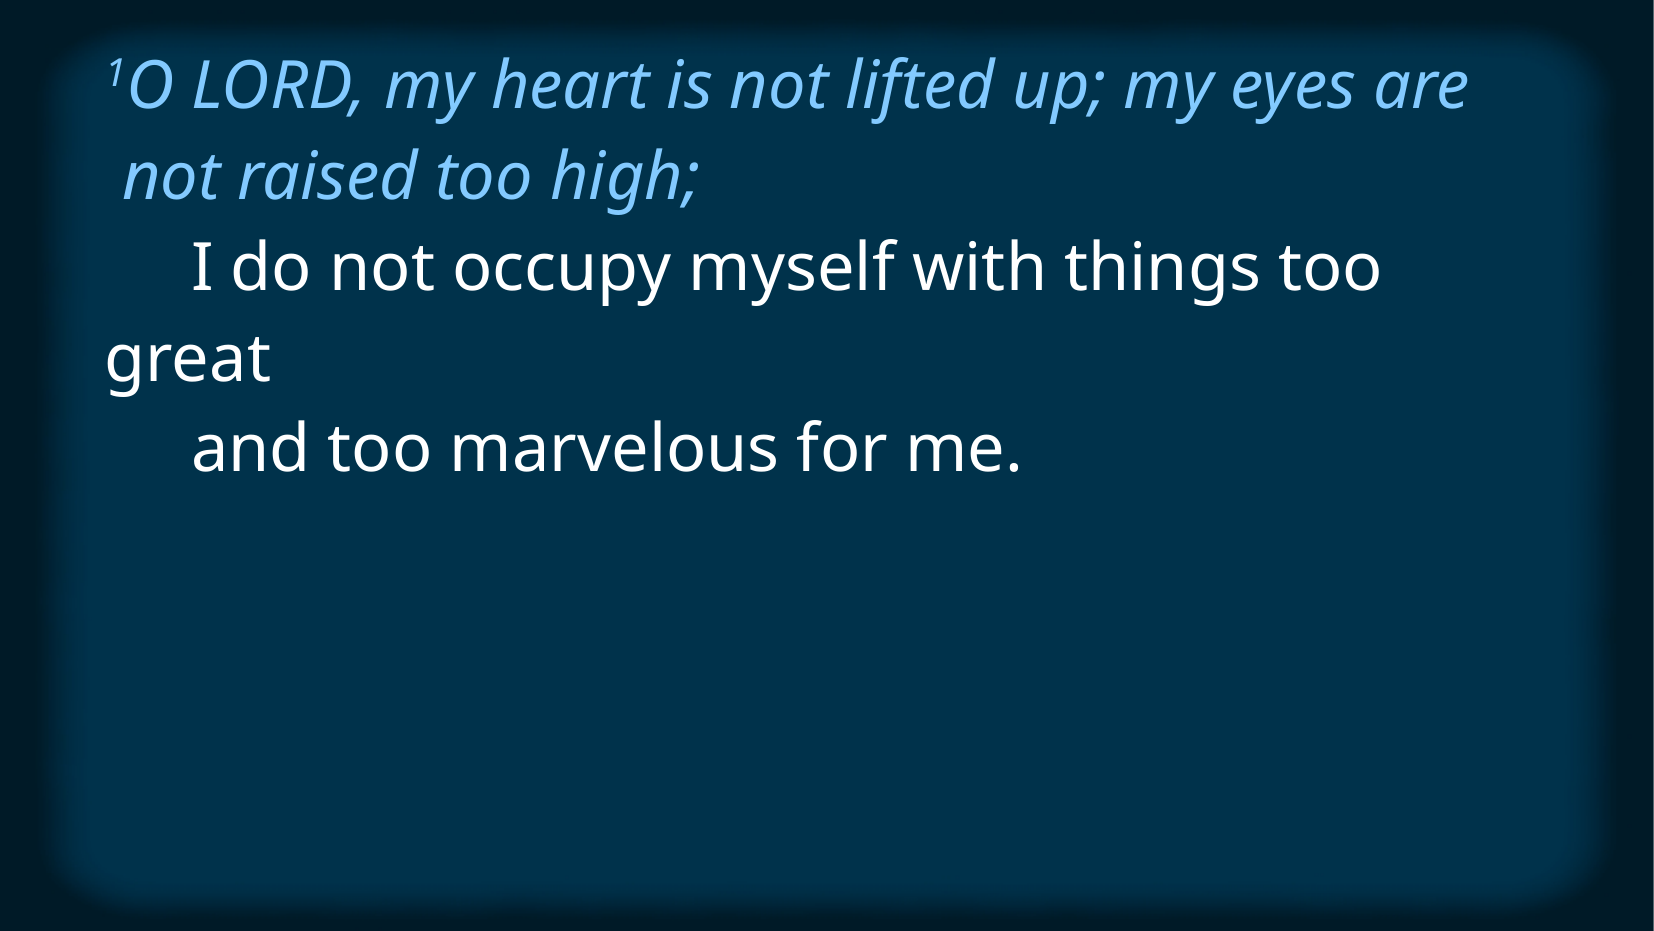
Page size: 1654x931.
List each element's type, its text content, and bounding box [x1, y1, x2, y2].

picture [0, 0, 1654, 931]
text_box 1O LORD, my heart is not lifted up; my eyes are not raised too high; I do not occupy myself with things too great and too marvelous for me. [90, 30, 1561, 400]
